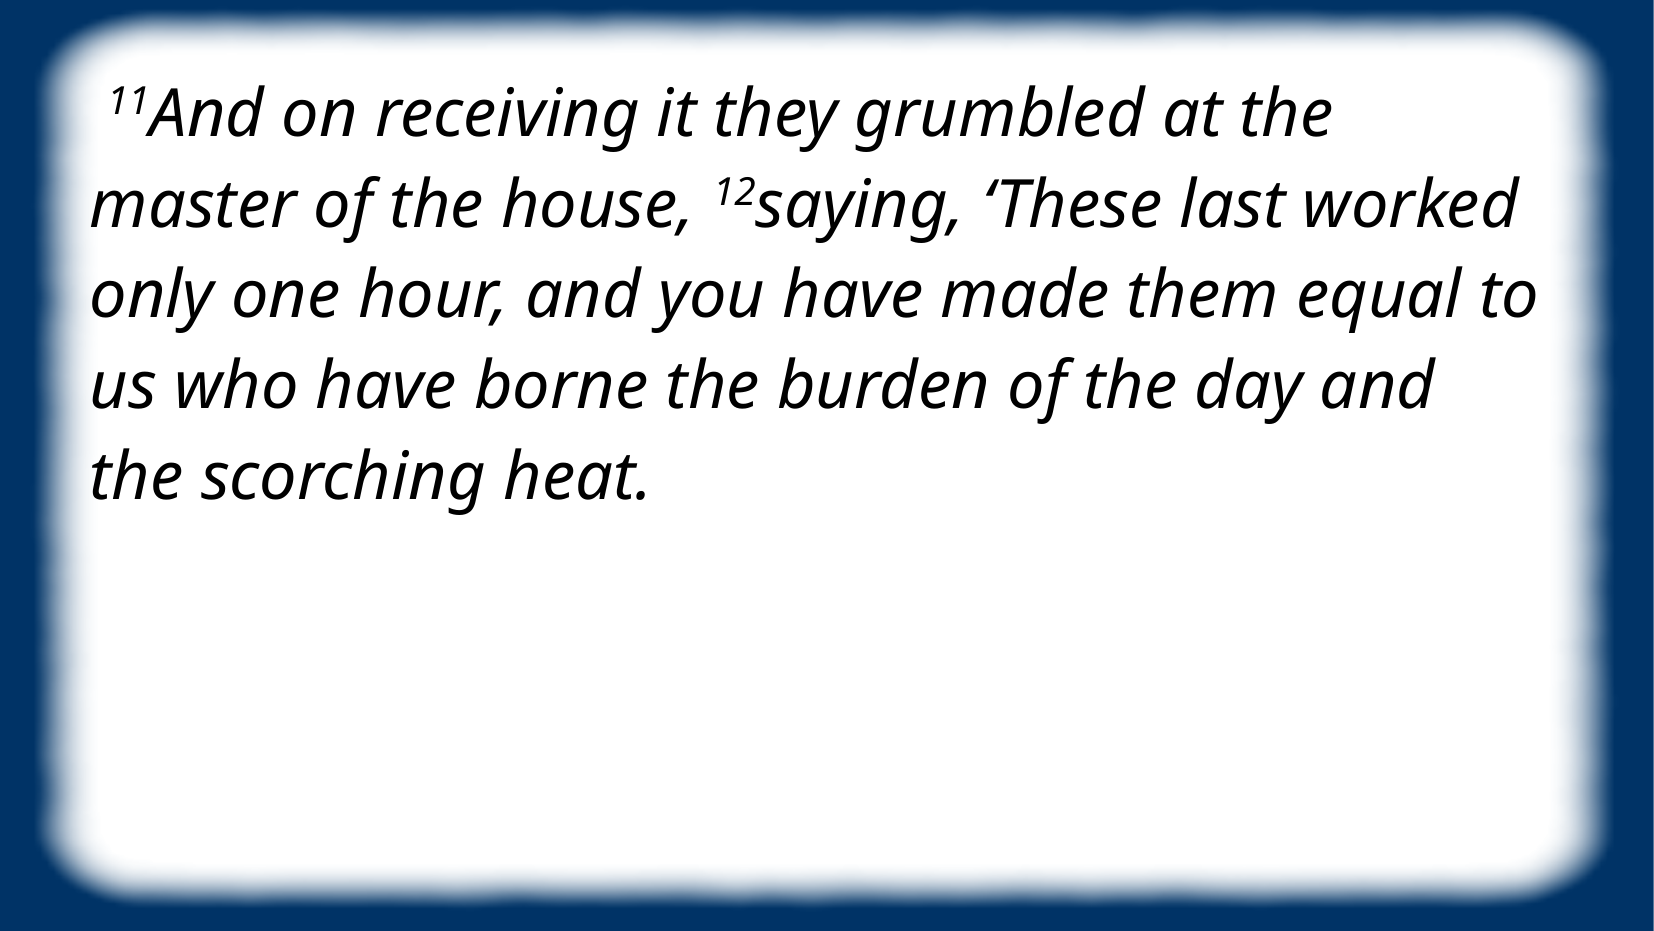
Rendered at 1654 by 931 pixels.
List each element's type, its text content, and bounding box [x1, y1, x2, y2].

picture [0, 0, 1654, 931]
text_box 11And on receiving it they grumbled at the master of the house, 12saying, ‘These last worked only one hour, and you have made them equal to us who have borne the burden of the day and the scorching heat. [75, 57, 1561, 517]
